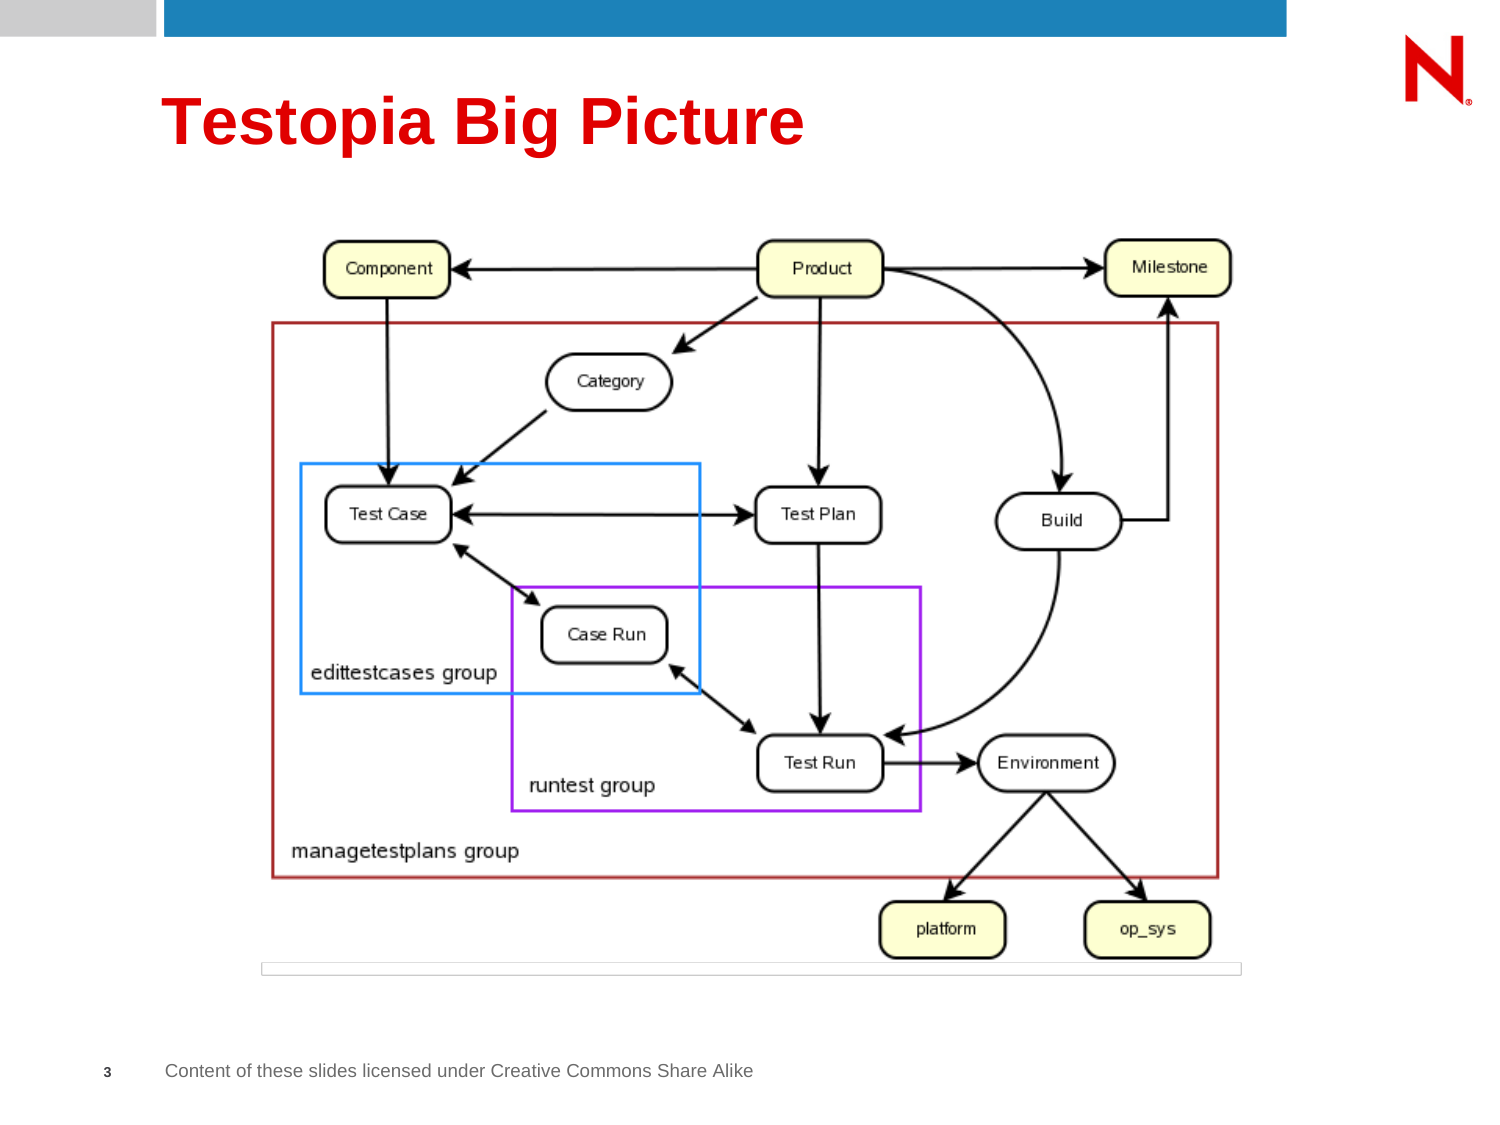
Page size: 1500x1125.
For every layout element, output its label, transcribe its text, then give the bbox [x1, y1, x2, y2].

picture [1403, 32, 1473, 107]
picture [259, 212, 1243, 977]
title Testopia Big Picture [161, 41, 1383, 205]
